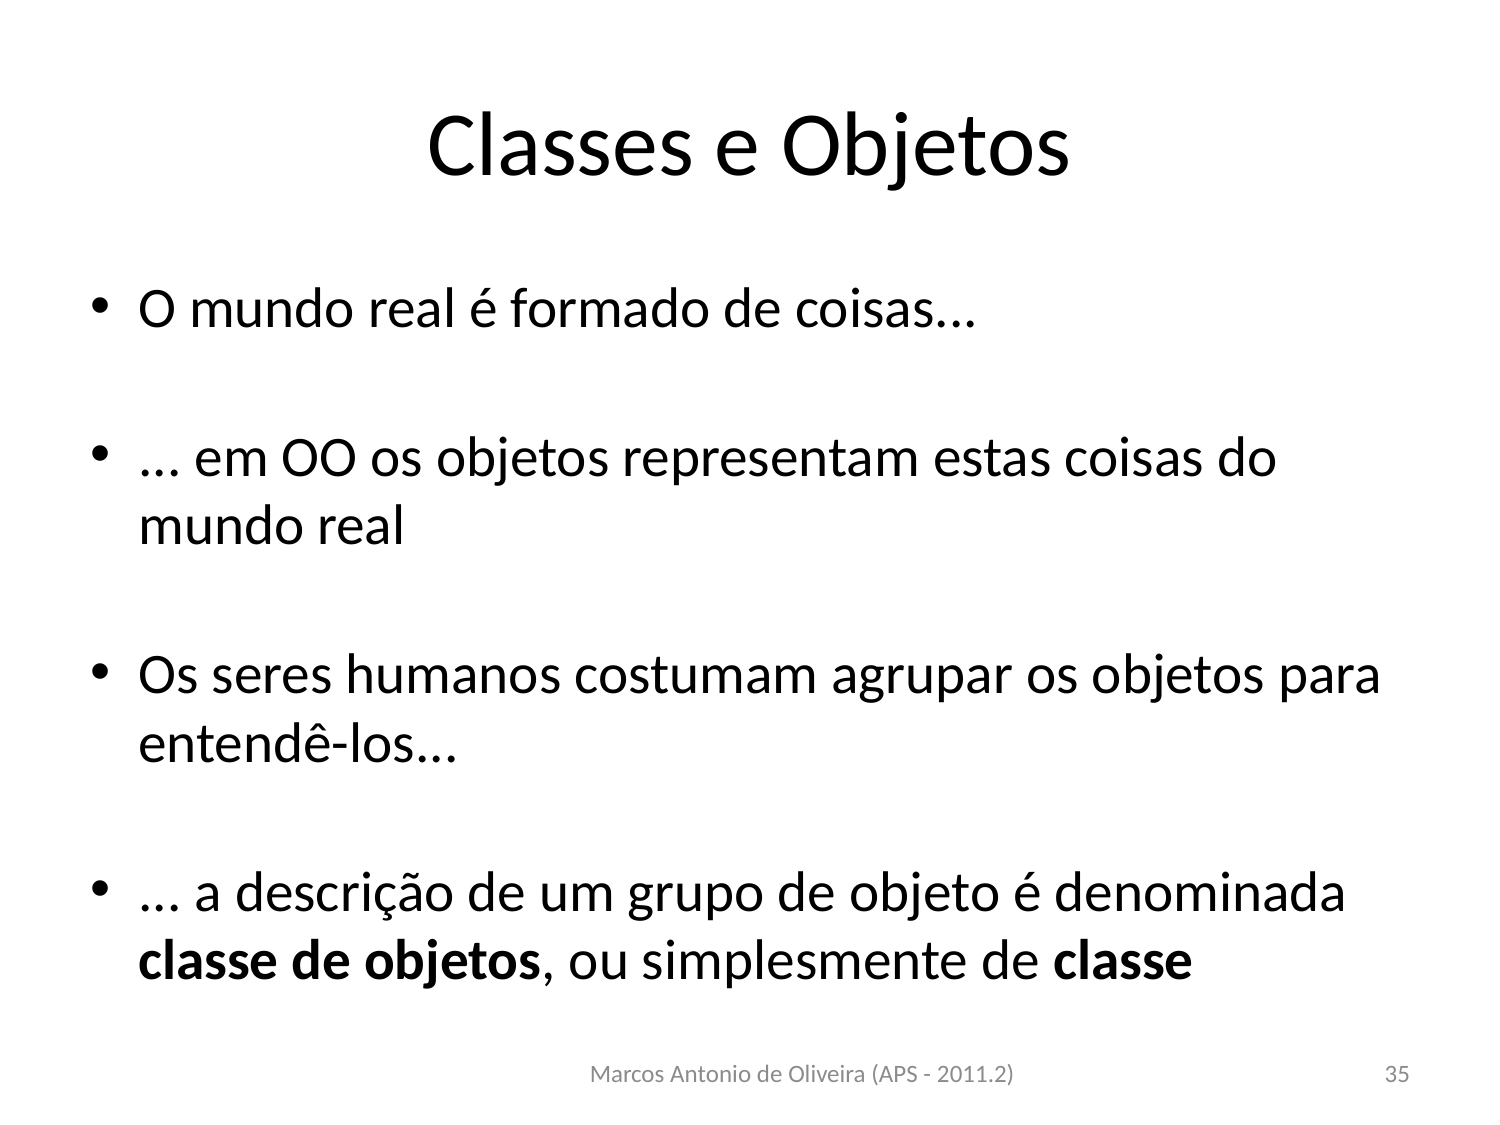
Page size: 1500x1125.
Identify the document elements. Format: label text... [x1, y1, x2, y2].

footer Marcos Antonio de Oliveira (APS - 2011.2) [512, 1042, 1074, 1103]
slide_number <número> [1074, 1042, 1425, 1103]
list O mundo real é formado de coisas... ... em OO os objetos representam estas coisas do mundo real Os seres humanos costumam agrupar os objetos para entendê-los... ... a descrição de um grupo de objeto é denominada classe de objetos, ou simplesmente de classe [75, 262, 1425, 1005]
title Classes e Objetos [75, 45, 1425, 233]
